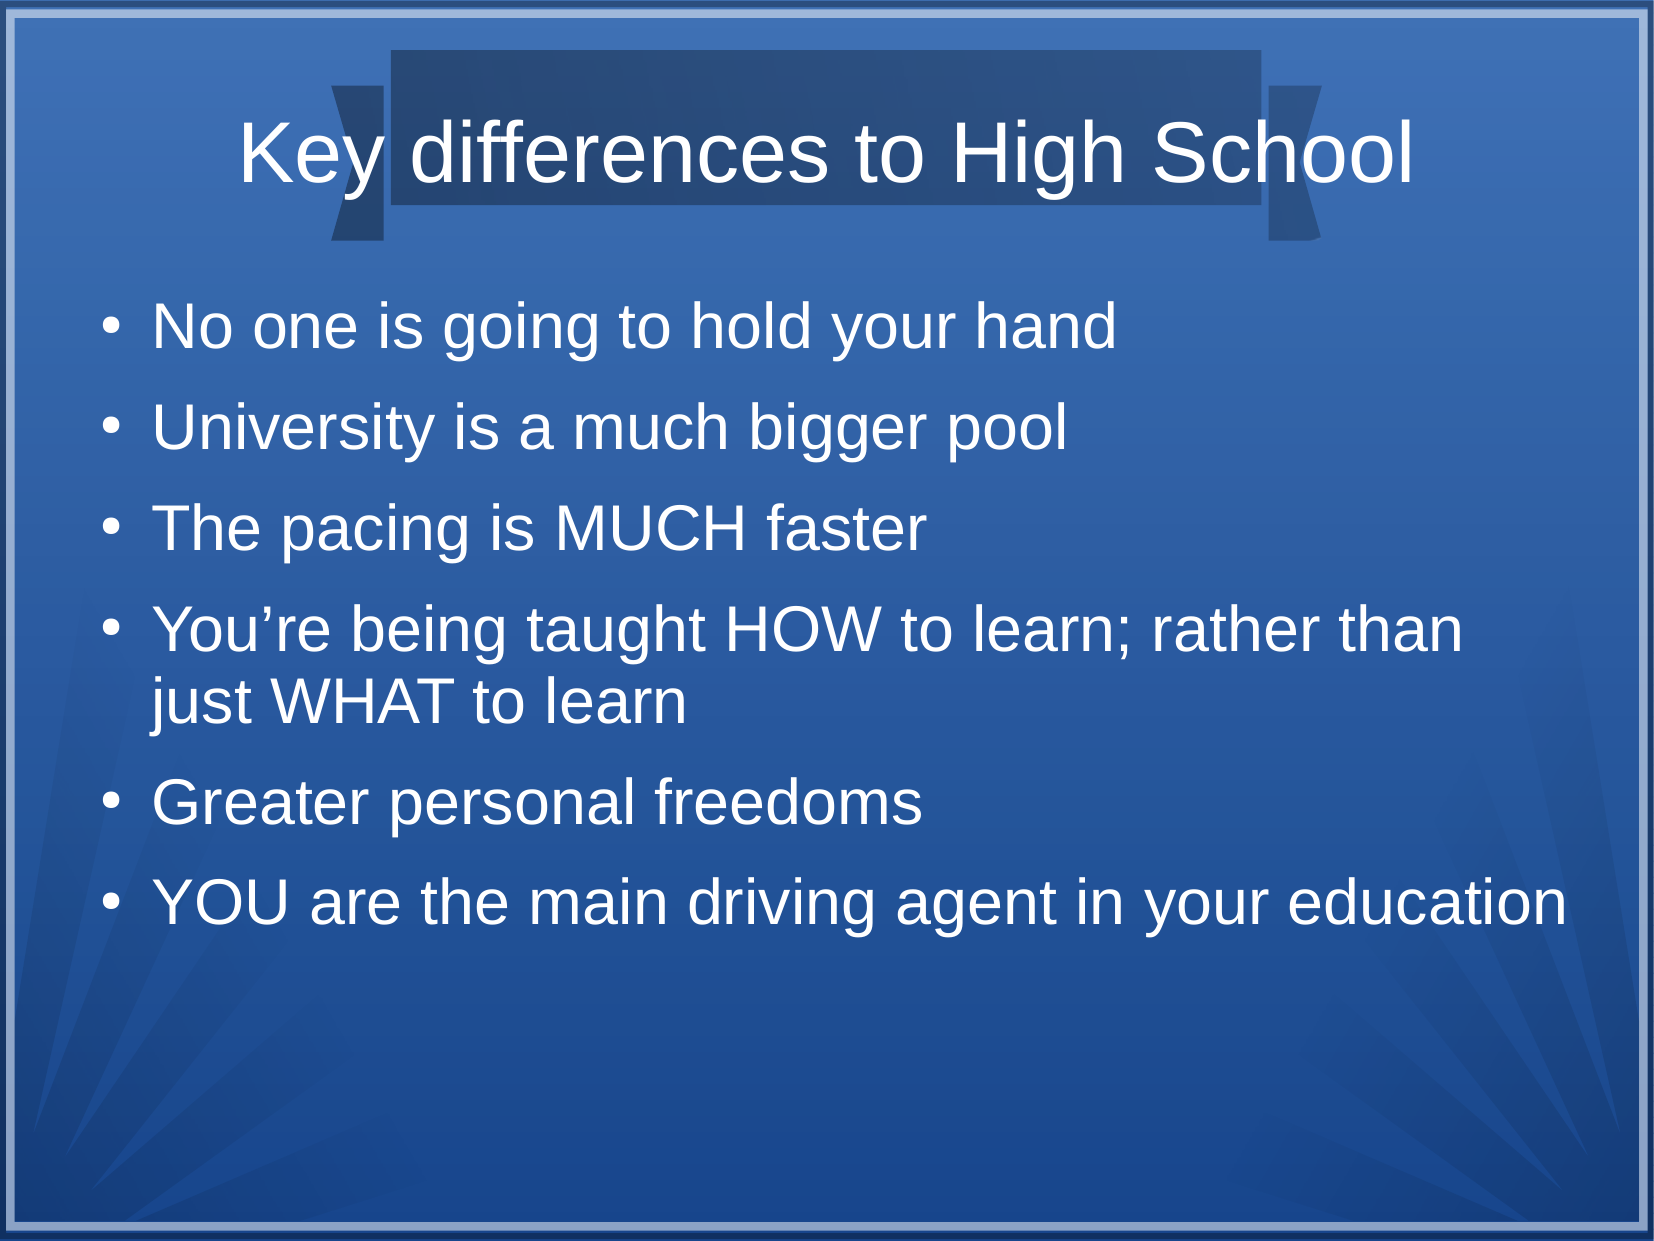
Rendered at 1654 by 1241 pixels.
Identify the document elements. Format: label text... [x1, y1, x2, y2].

title Key differences to High School [82, 49, 1571, 257]
list No one is going to hold your hand University is a much bigger pool The pacing is MUCH faster You’re being taught HOW to learn; rather than just WHAT to learn Greater personal freedoms YOU are the main driving agent in your education [82, 290, 1571, 1010]
